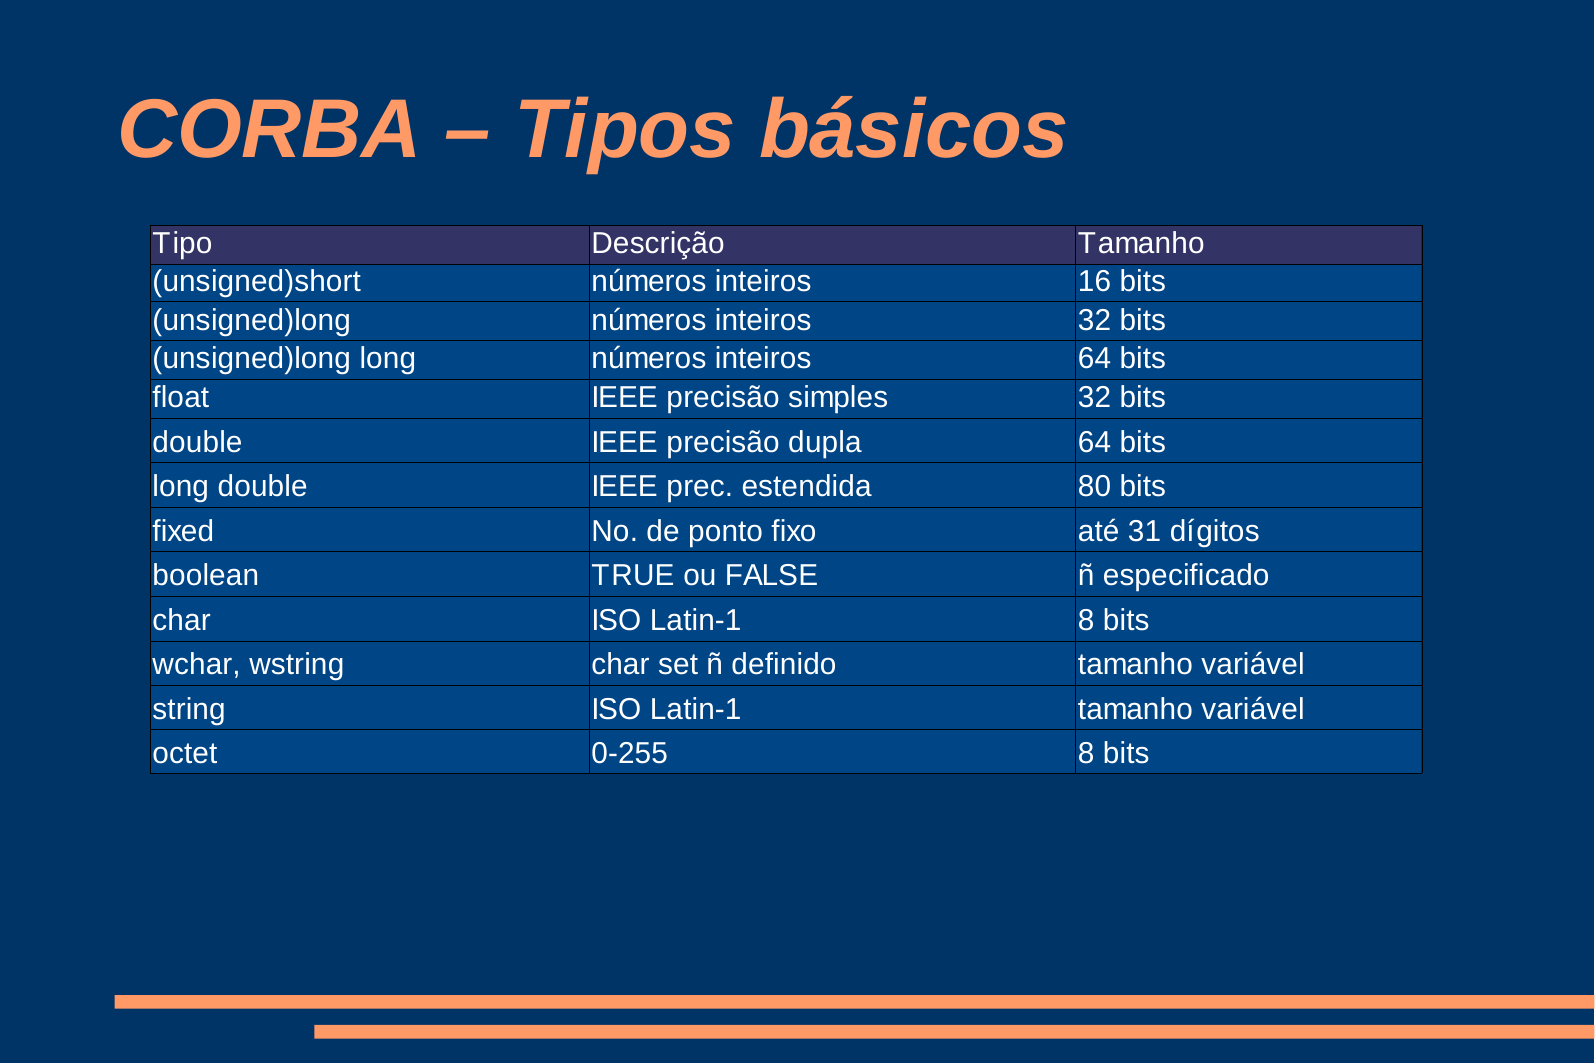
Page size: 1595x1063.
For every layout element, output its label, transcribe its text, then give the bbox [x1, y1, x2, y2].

title CORBA – Tipos básicos [117, 39, 1479, 218]
chart [150, 225, 1424, 905]
